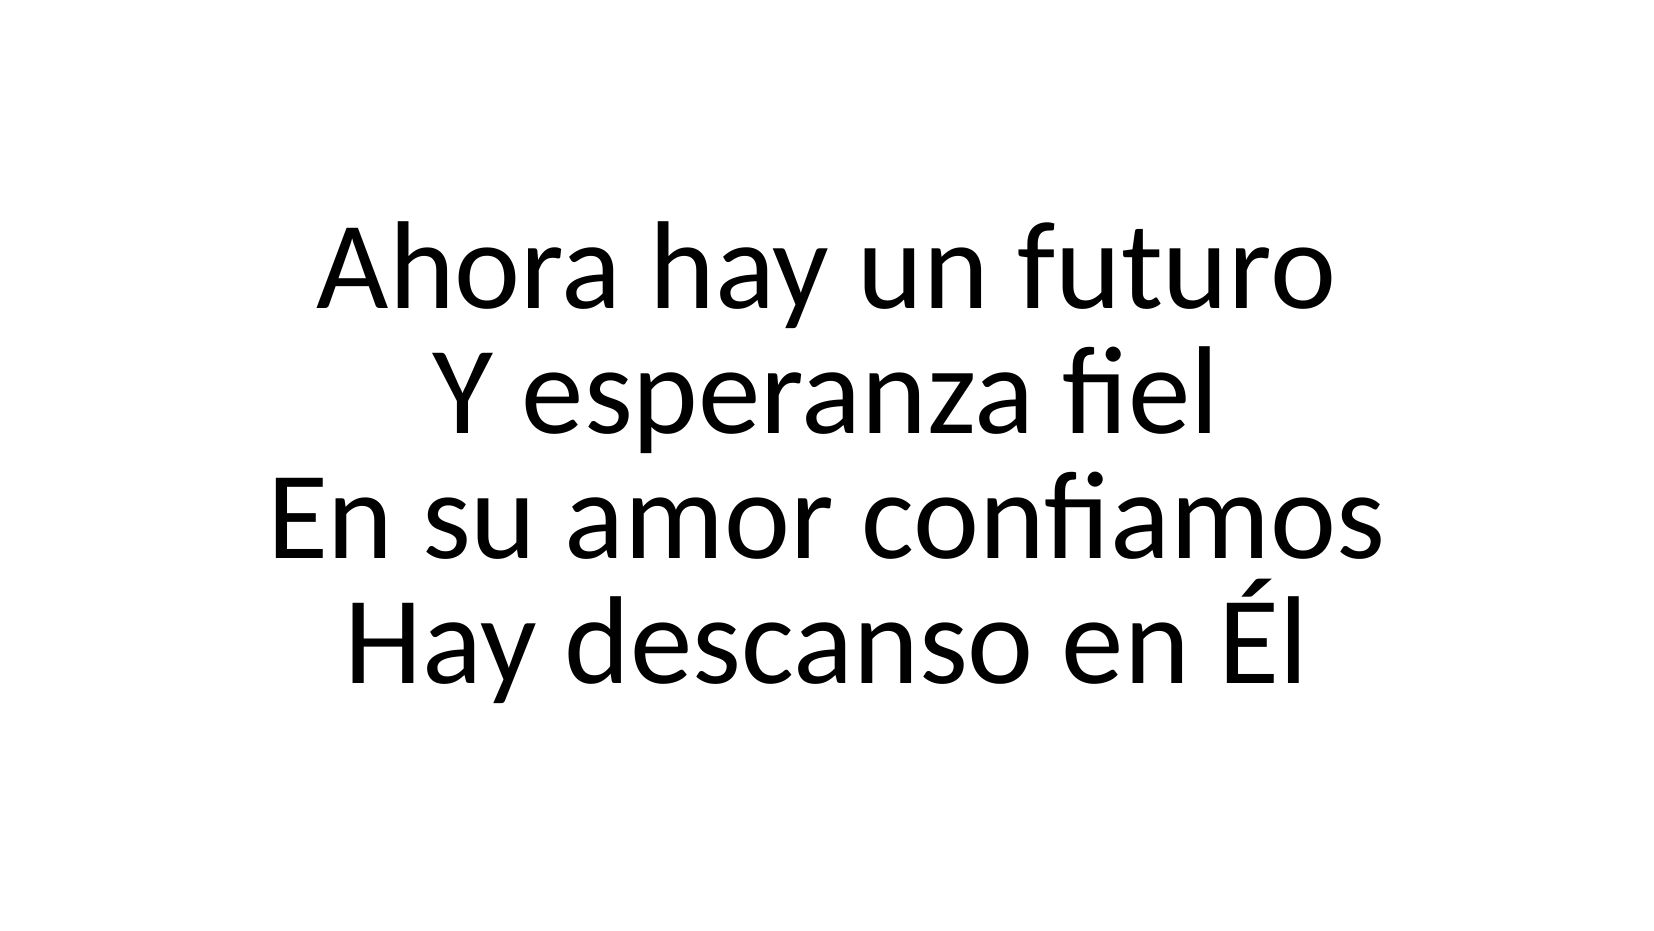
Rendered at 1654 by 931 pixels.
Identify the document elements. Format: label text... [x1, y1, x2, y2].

title Ahora hay un futuro Y esperanza fiel En su amor confiamos Hay descanso en Él [0, 0, 1654, 931]
